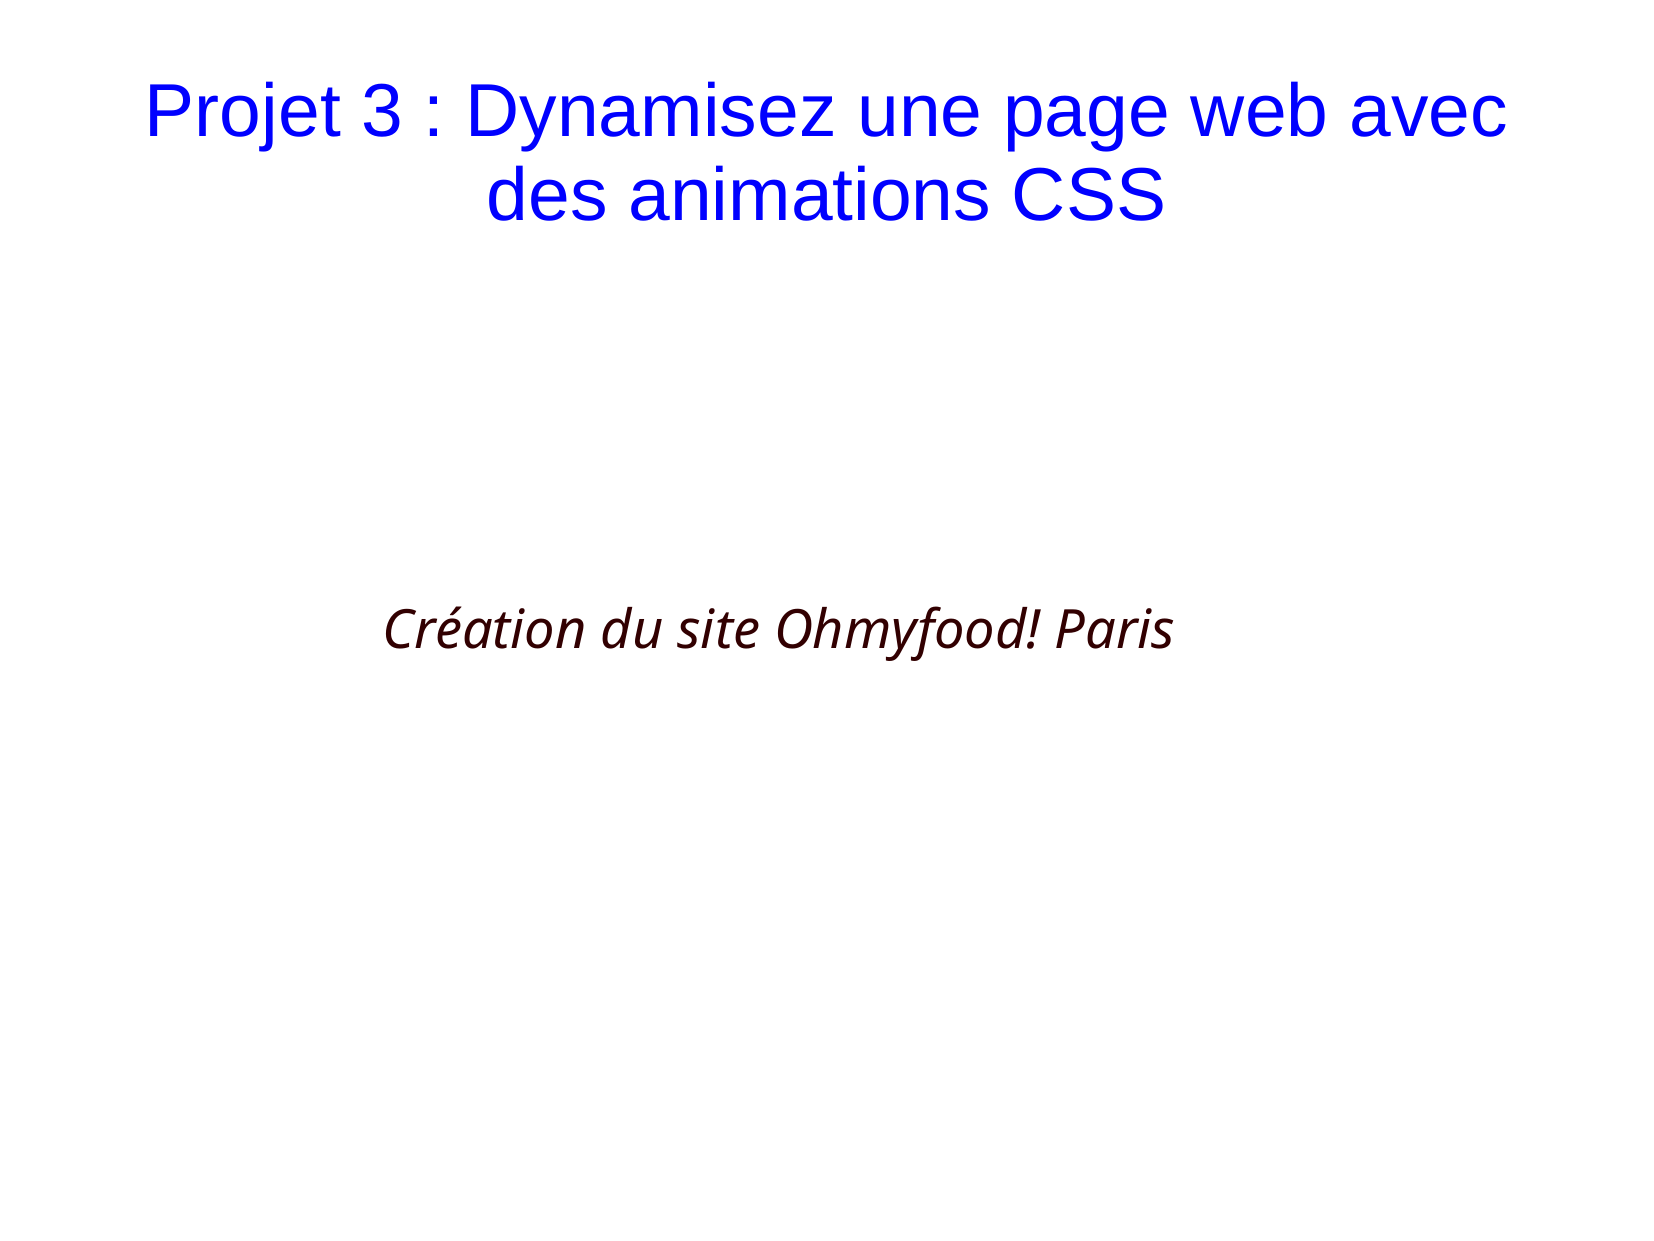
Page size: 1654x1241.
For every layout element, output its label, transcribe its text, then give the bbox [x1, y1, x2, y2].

title Projet 3 : Dynamisez une page web avec des animations CSS [82, 49, 1571, 257]
list Création du site Ohmyfood! Paris [82, 590, 1477, 1010]
